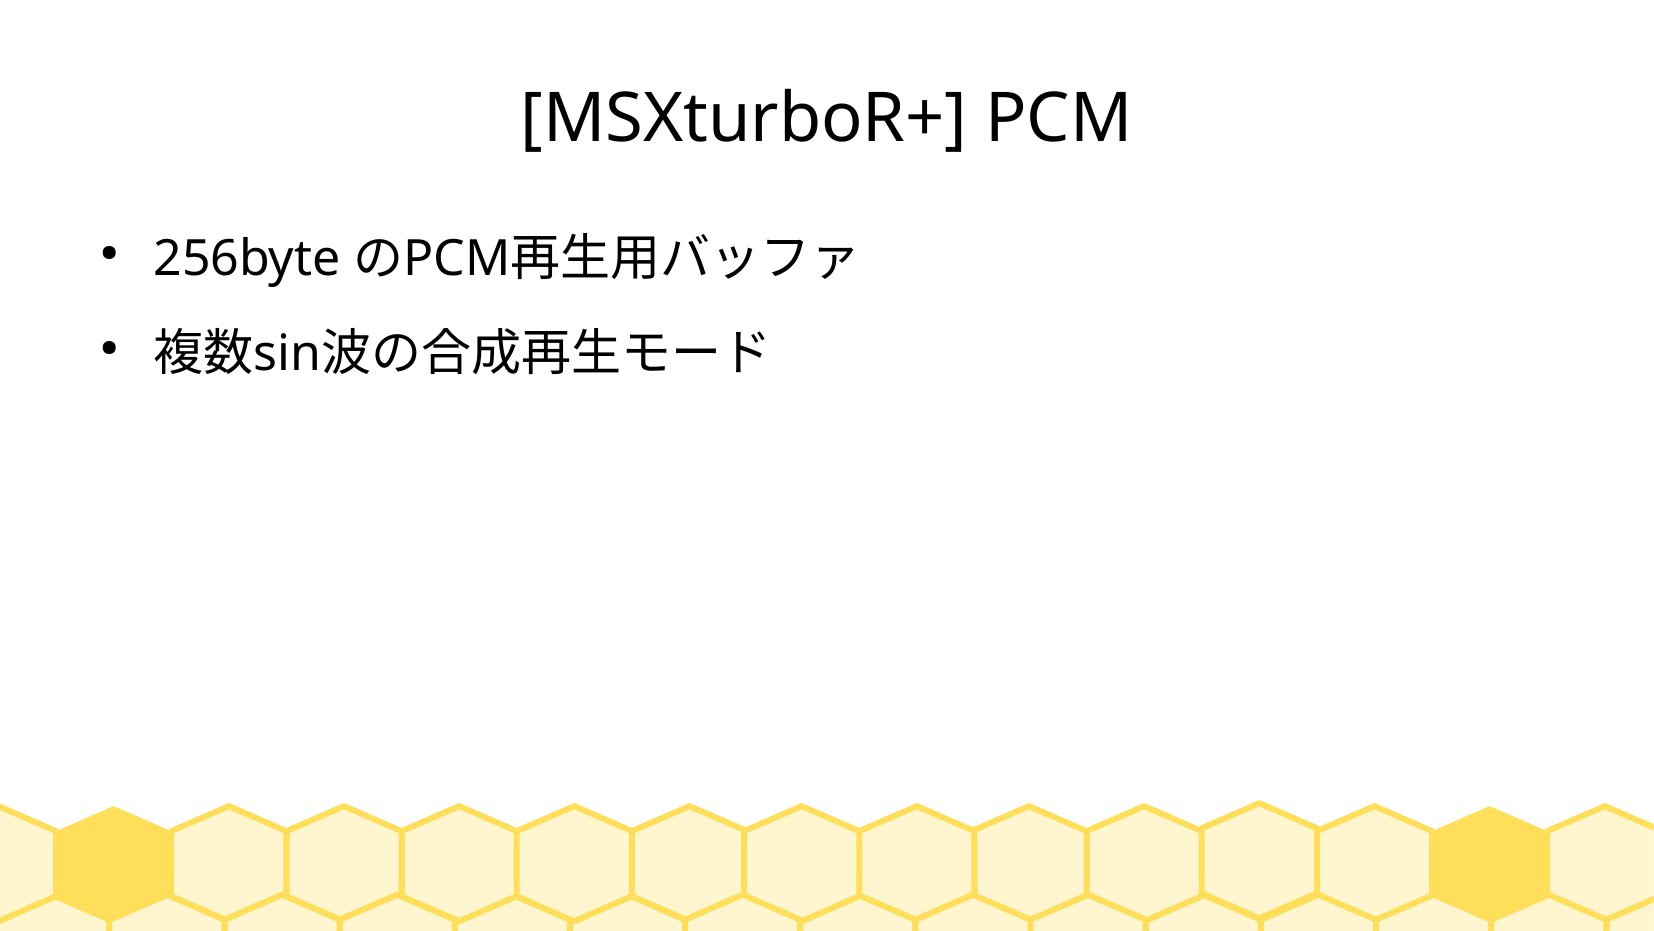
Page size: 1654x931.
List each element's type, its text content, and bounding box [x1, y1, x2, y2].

title [MSXturboR+] PCM [82, 37, 1571, 193]
list 256byte のPCM再生用バッファ 複数sin波の合成再生モード [82, 217, 1571, 758]
